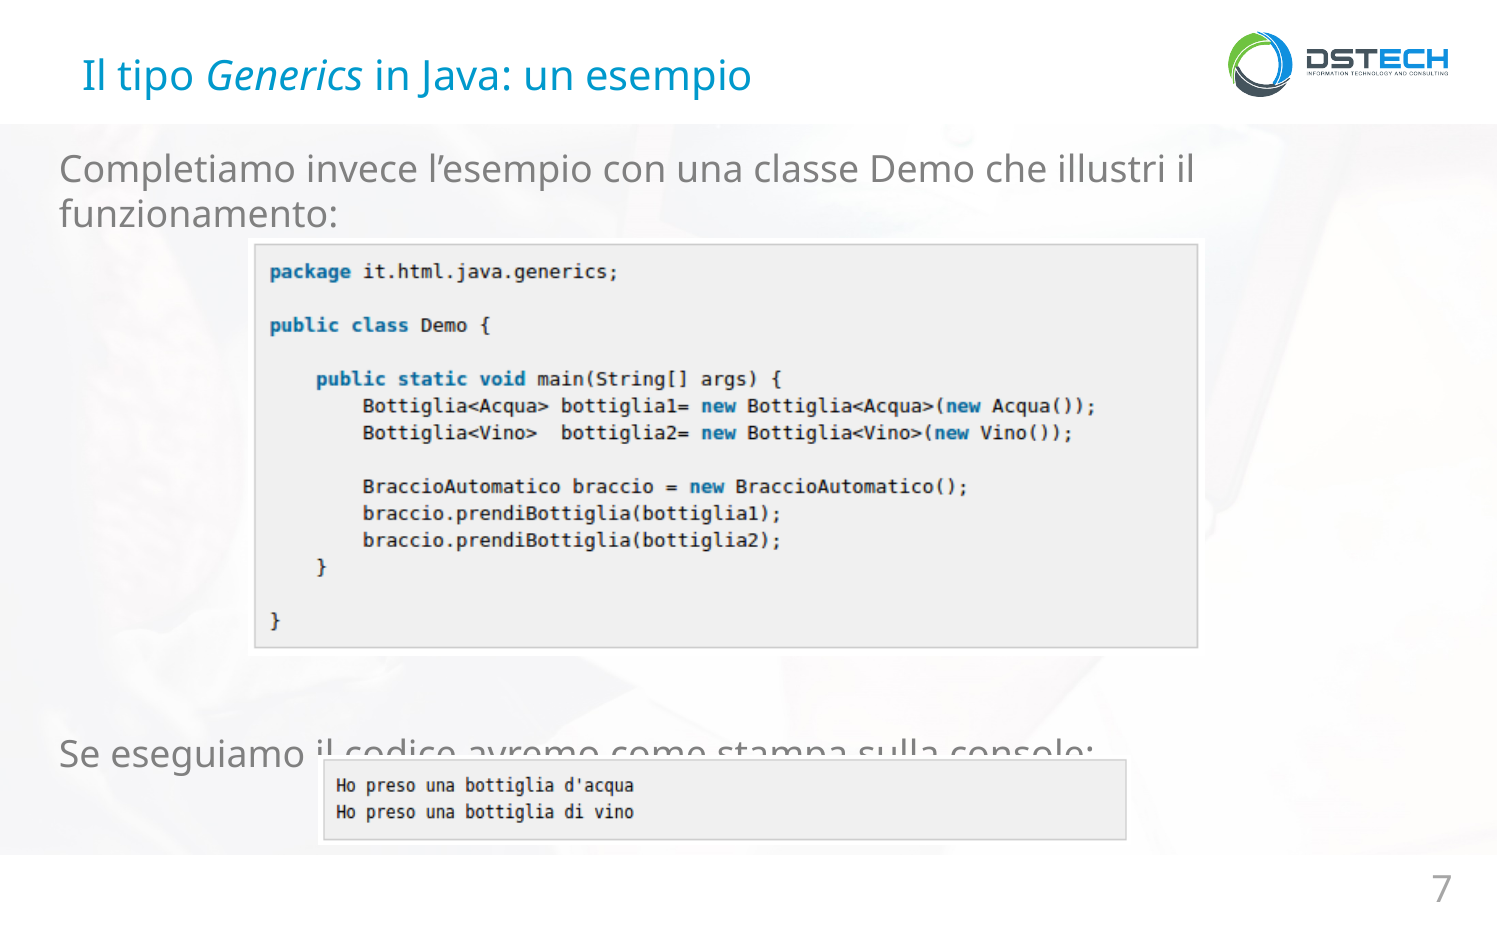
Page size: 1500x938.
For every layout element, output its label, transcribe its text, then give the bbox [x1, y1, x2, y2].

picture [248, 238, 1205, 656]
picture [318, 755, 1131, 845]
picture [0, 124, 1497, 855]
text_box Il tipo Generics in Java: un esempio [67, 41, 1034, 107]
text_box 7 [1413, 864, 1460, 910]
picture [1228, 31, 1448, 97]
text_box Completiamo invece l’esempio con una classe Demo che illustri il funzionamento: Se eseguiamo il codice avremo come stampa sulla console: [59, 145, 1453, 871]
